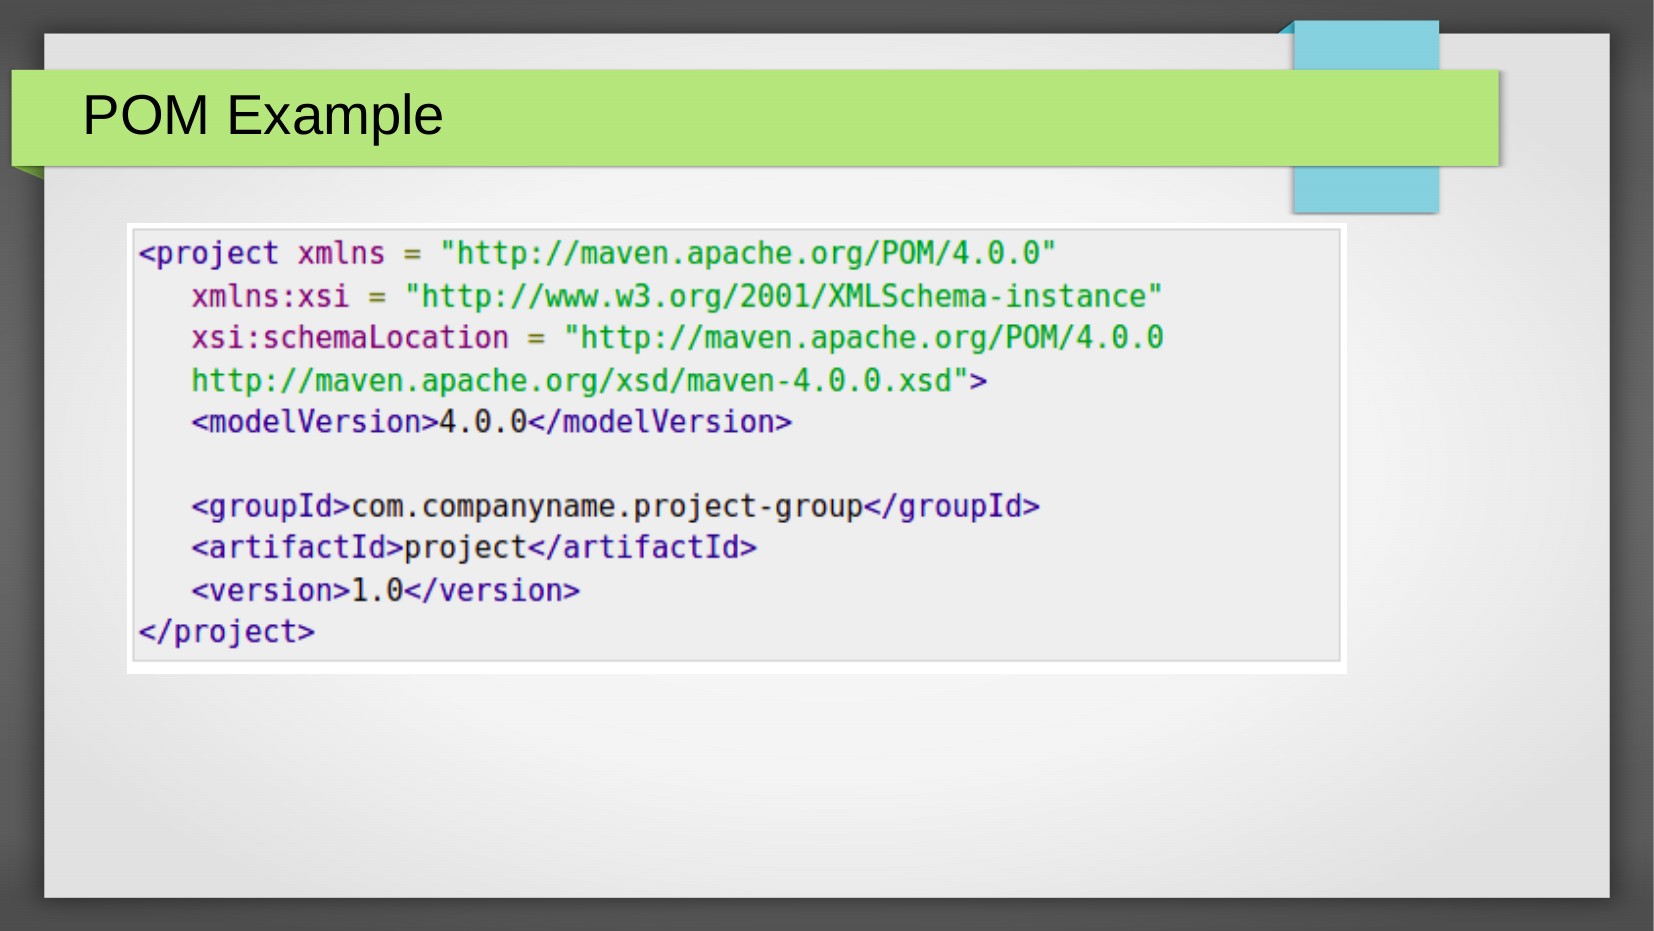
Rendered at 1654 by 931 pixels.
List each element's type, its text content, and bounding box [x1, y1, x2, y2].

picture [0, 0, 1654, 931]
title POM Example [82, 70, 1264, 160]
